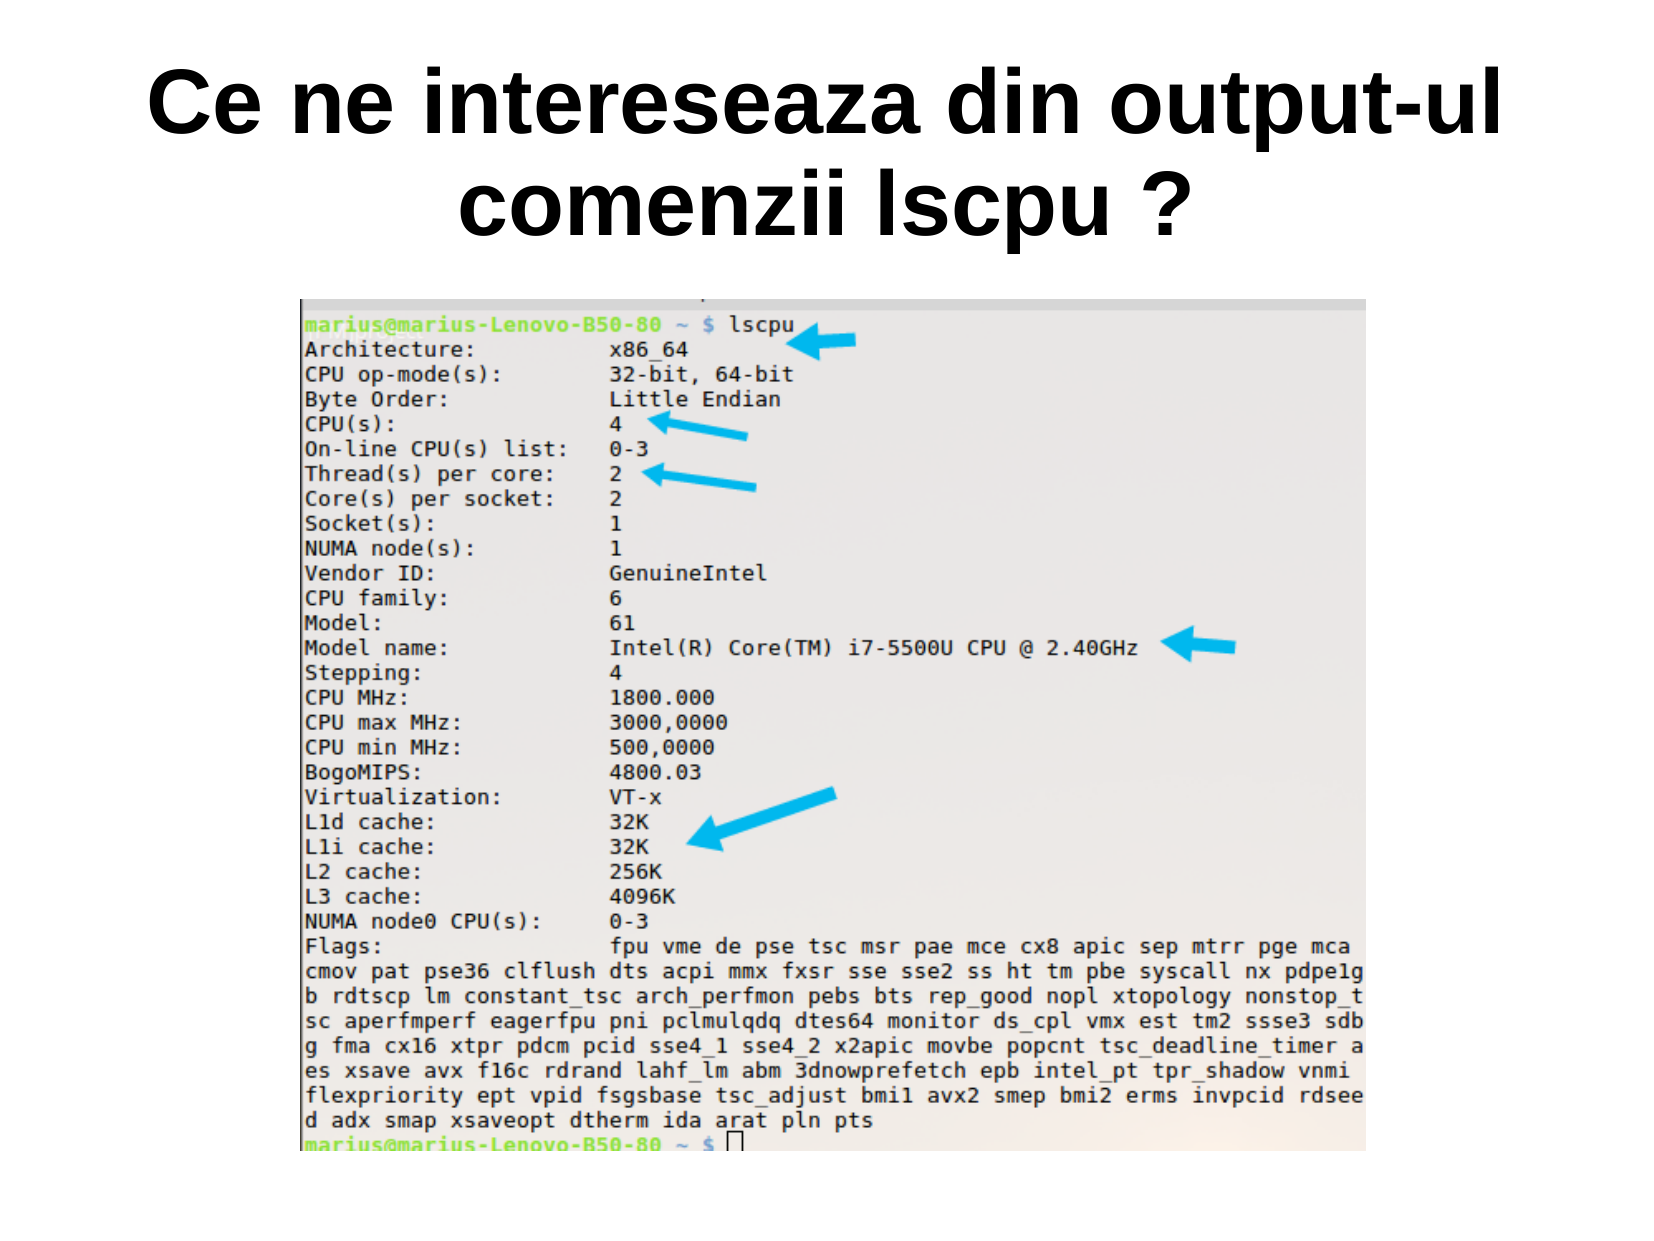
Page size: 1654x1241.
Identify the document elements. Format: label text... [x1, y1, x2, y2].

title Ce ne intereseaza din output-ul comenzii lscpu ? [82, 49, 1571, 257]
picture [300, 299, 1366, 1151]
